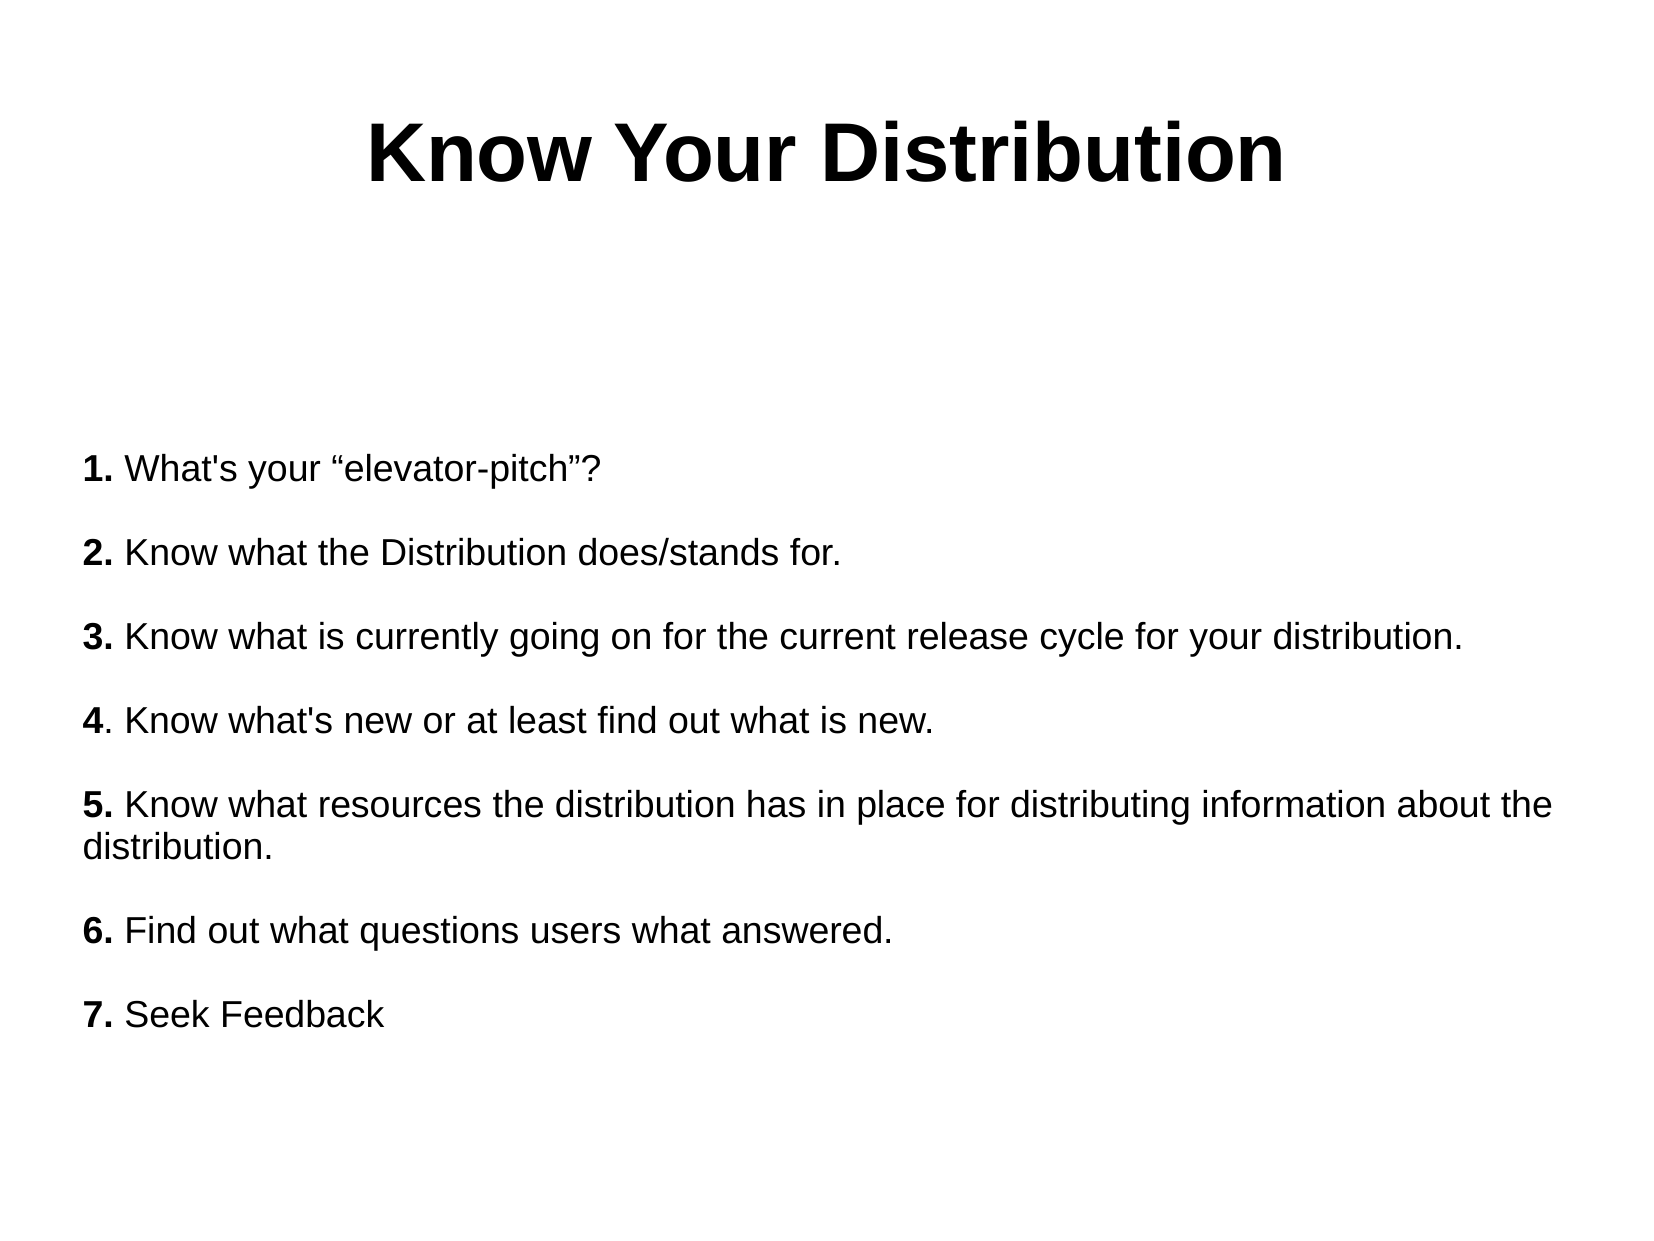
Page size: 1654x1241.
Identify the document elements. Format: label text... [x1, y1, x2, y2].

title Know Your Distribution [82, 56, 1571, 250]
subtitle 1. What's your “elevator-pitch”? 2. Know what the Distribution does/stands for. 3. Know what is currently going on for the current release cycle for your distribution. 4. Know what's new or at least find out what is new. 5. Know what resources the distribution has in place for distributing information about the distribution. 6. Find out what questions users what answered. 7. Seek Feedback [82, 290, 1571, 1109]
